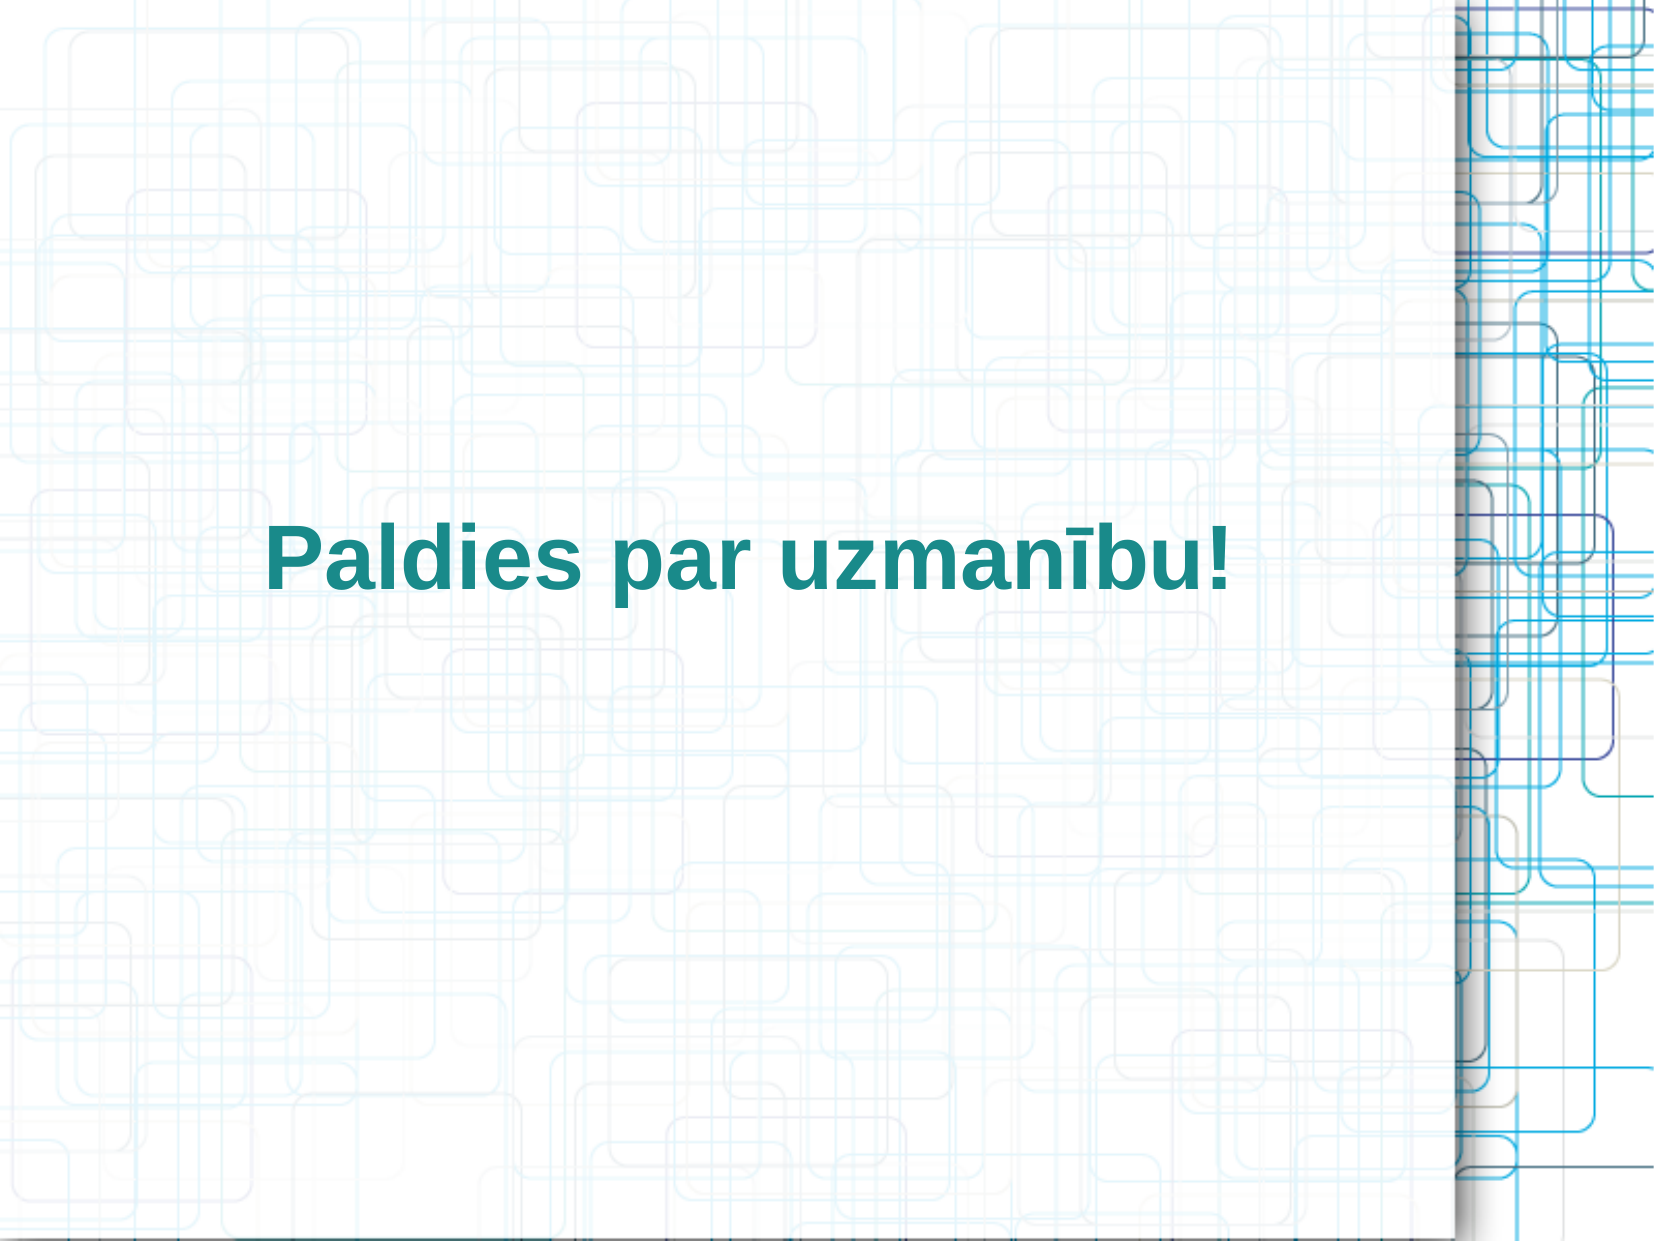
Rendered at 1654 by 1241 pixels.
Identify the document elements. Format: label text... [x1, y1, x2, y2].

title Paldies par uzmanību! [70, 454, 1430, 662]
picture [0, 0, 1654, 1241]
